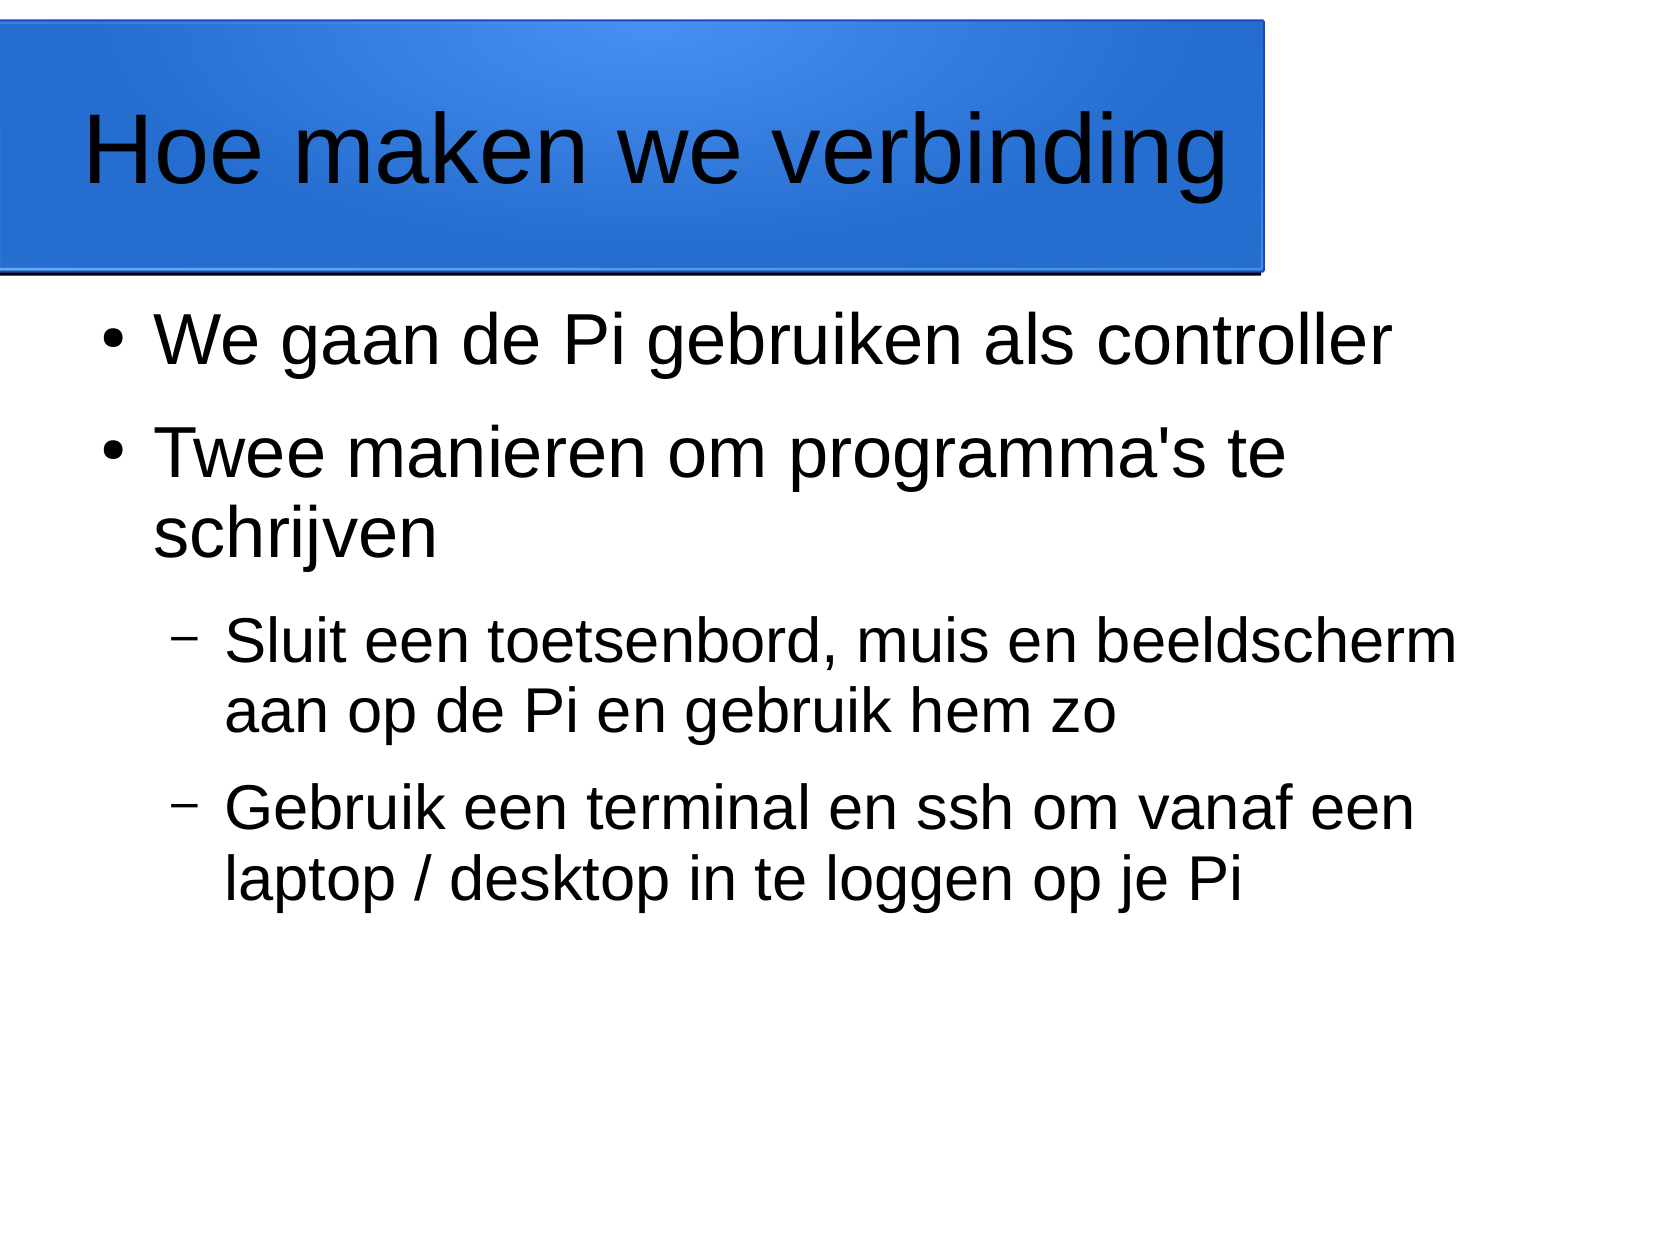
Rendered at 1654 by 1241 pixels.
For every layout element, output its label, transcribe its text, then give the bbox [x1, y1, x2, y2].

title Hoe maken we verbinding [82, 47, 1235, 252]
list We gaan de Pi gebruiken als controller Twee manieren om programma's te schrijven Sluit een toetsenbord, muis en beeldscherm aan op de Pi en gebruik hem zo Gebruik een terminal en ssh om vanaf een laptop / desktop in te loggen op je Pi [82, 299, 1571, 1019]
